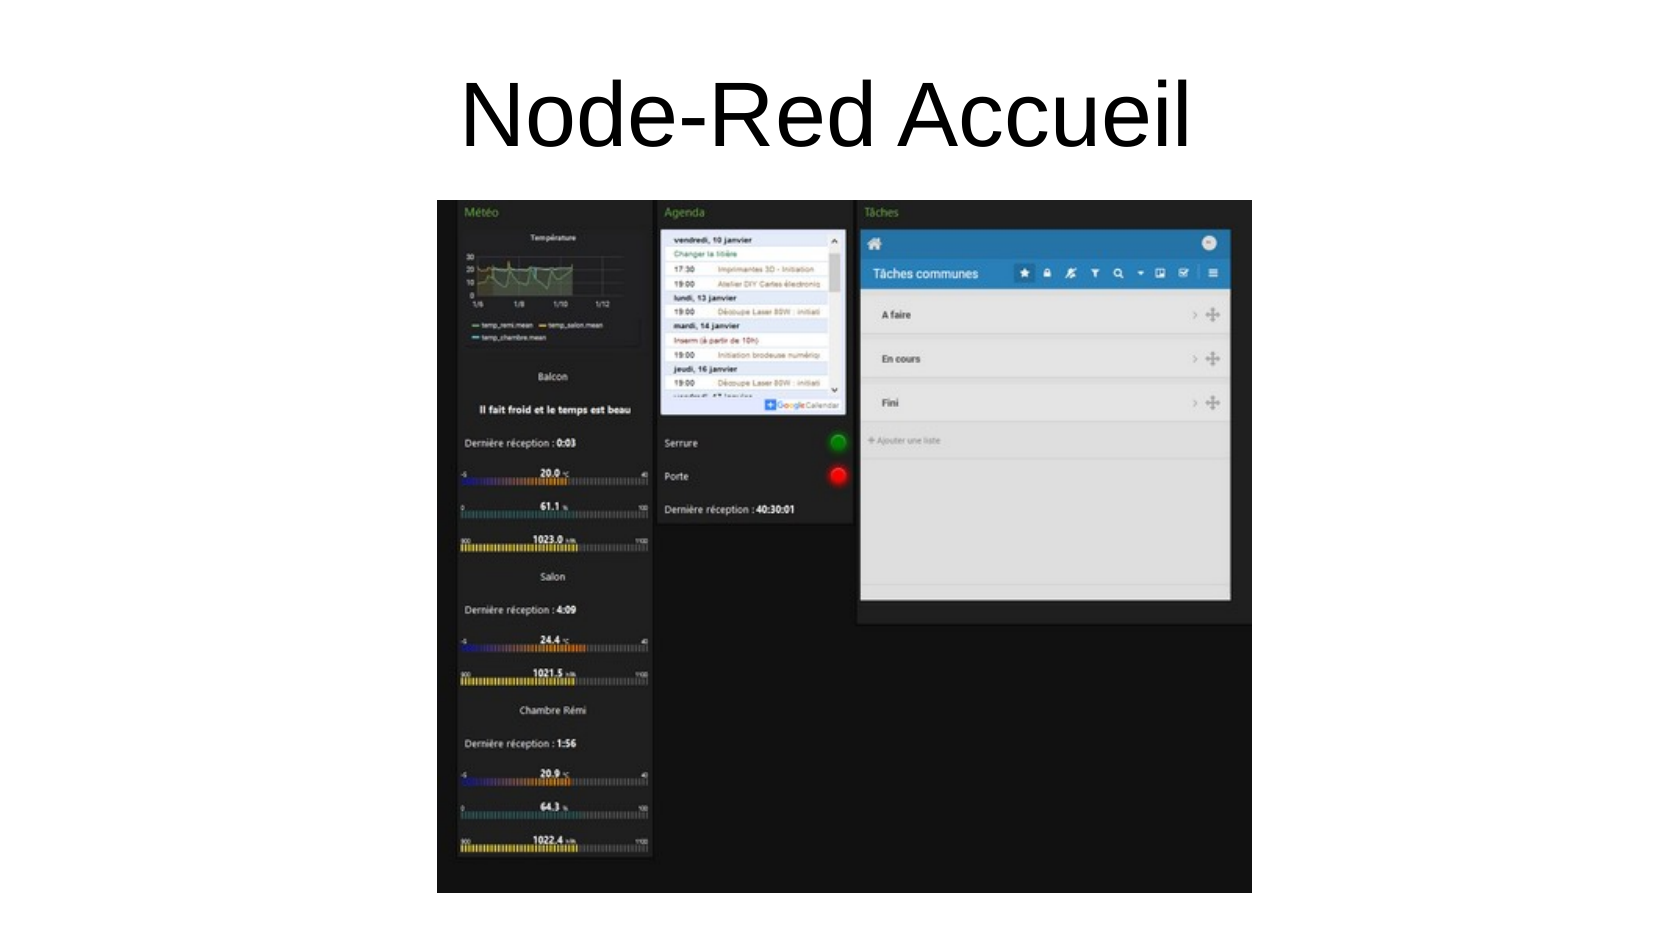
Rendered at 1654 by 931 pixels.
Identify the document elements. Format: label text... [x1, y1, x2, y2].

title Node-Red Accueil [82, 37, 1571, 193]
picture [437, 200, 1252, 893]
